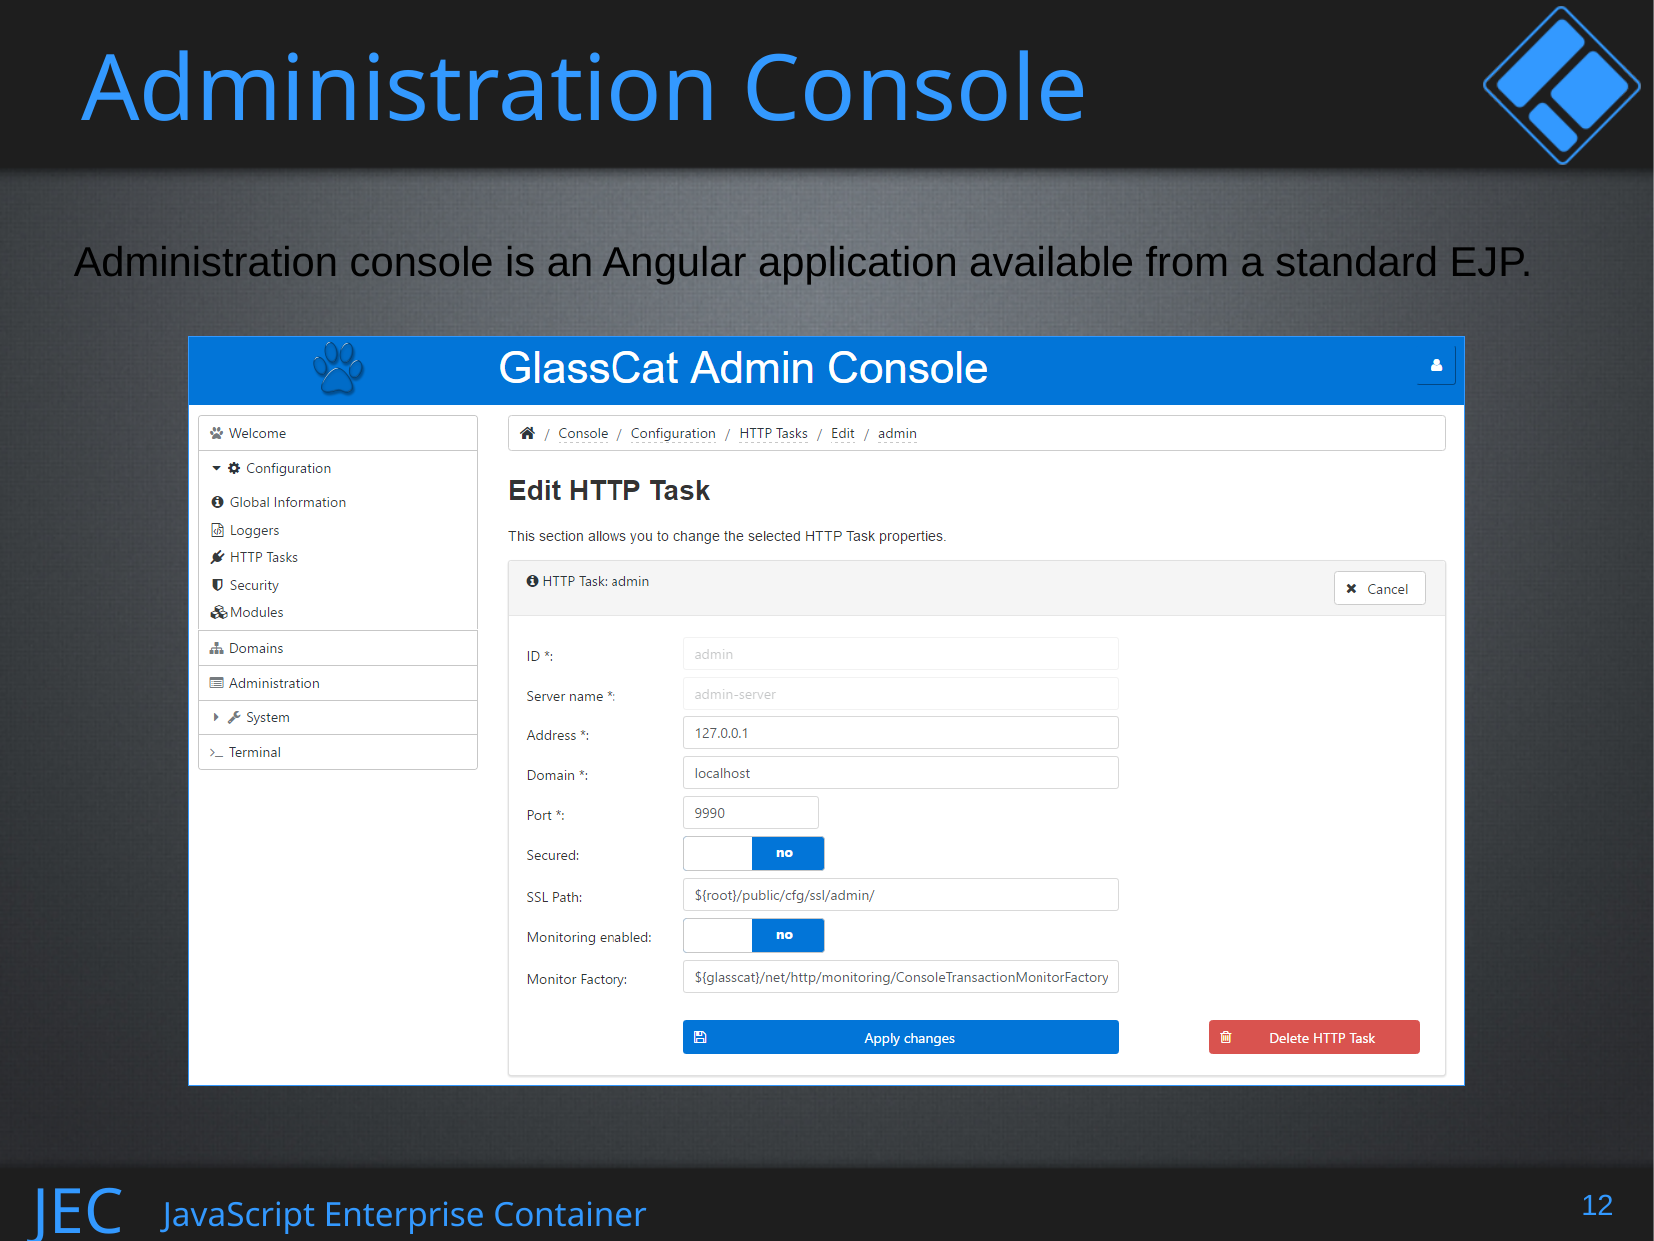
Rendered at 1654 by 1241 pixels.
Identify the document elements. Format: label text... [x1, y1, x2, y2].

text_box JEC [17, 1159, 149, 1241]
text_box JavaScript Enterprise Container [148, 1183, 651, 1241]
text_box 12 [742, 1181, 1629, 1229]
text_box Administration console is an Angular application available from a standard EJP. [59, 231, 1595, 304]
picture [0, 0, 1654, 1241]
title Administration Console [81, 23, 1440, 147]
